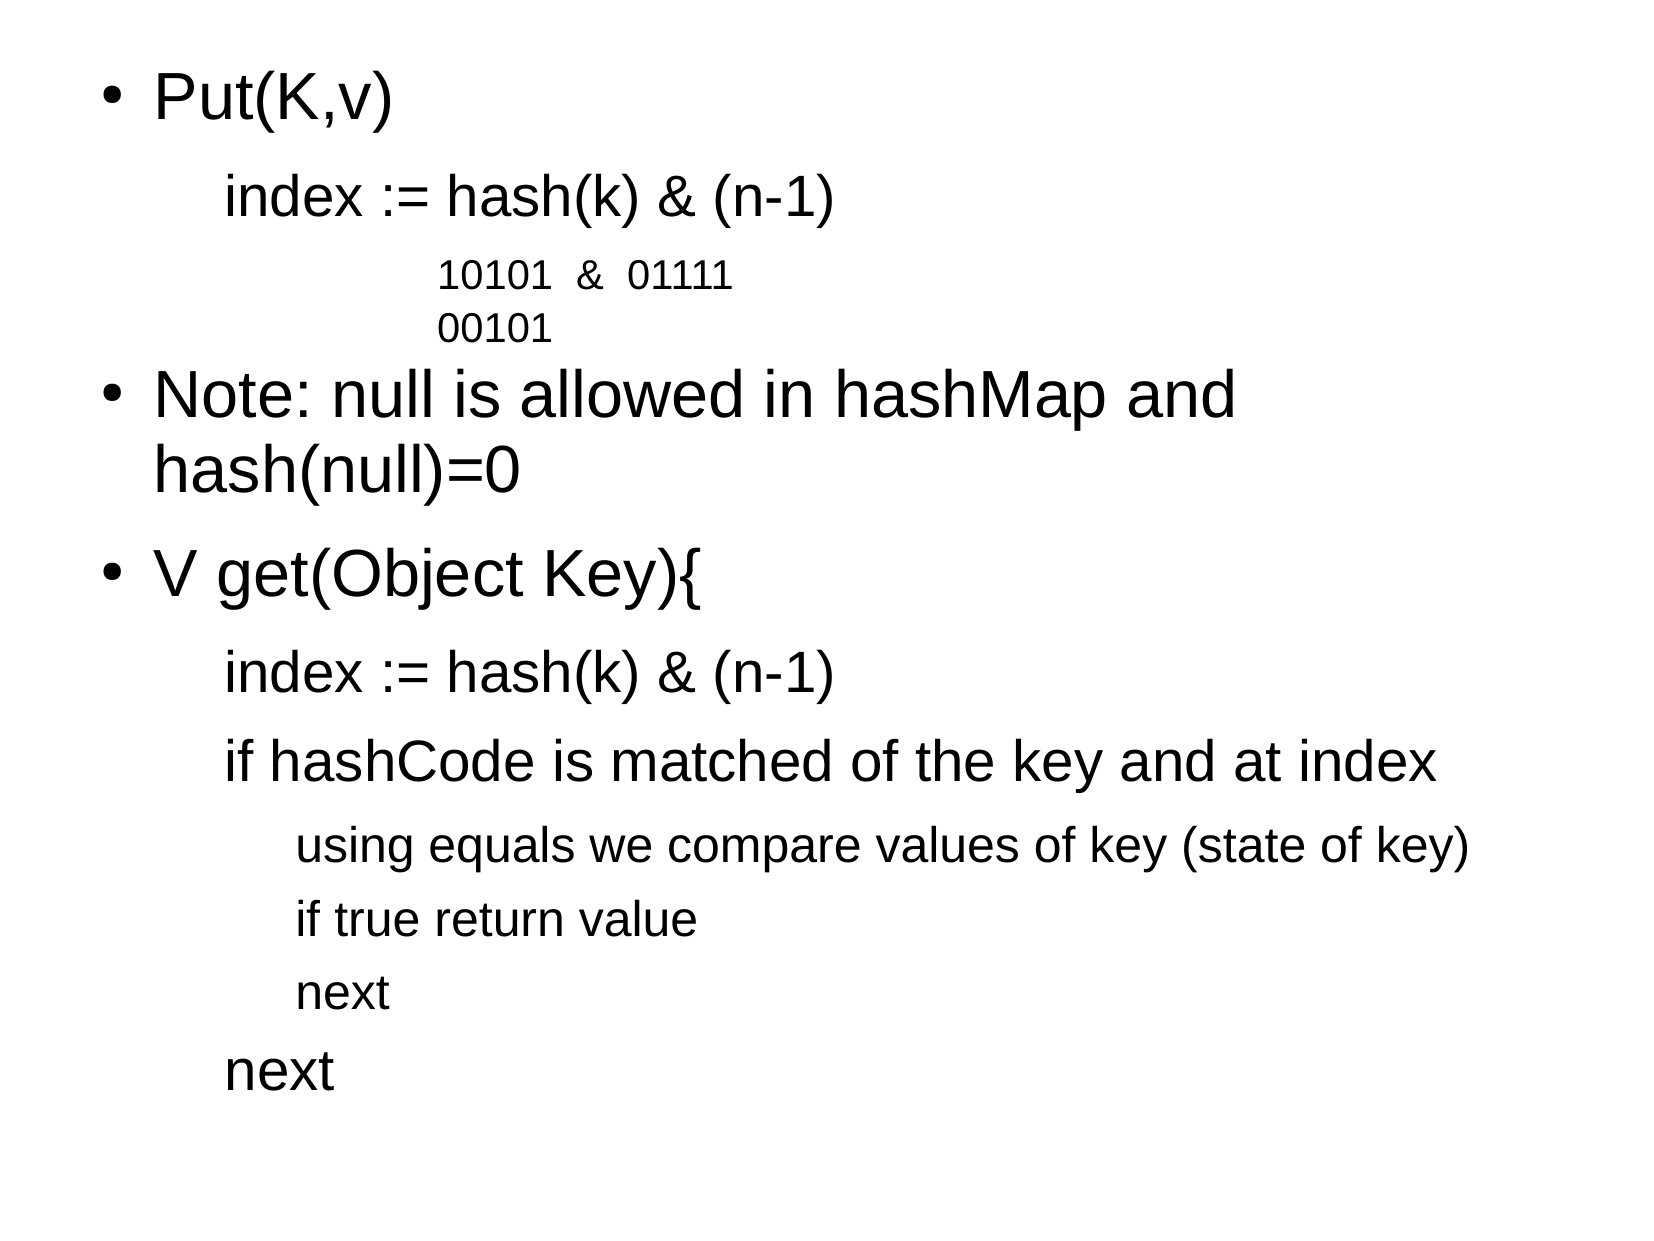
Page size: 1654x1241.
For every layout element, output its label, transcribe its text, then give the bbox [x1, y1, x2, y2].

list Put(K,v) index := hash(k) & (n-1) 10101 & 01111 00101 Note: null is allowed in hashMap and hash(null)=0 V get(Object Key){ index := hash(k) & (n-1) if hashCode is matched of the key and at index using equals we compare values of key (state of key) if true return value next next [82, 59, 1571, 1158]
